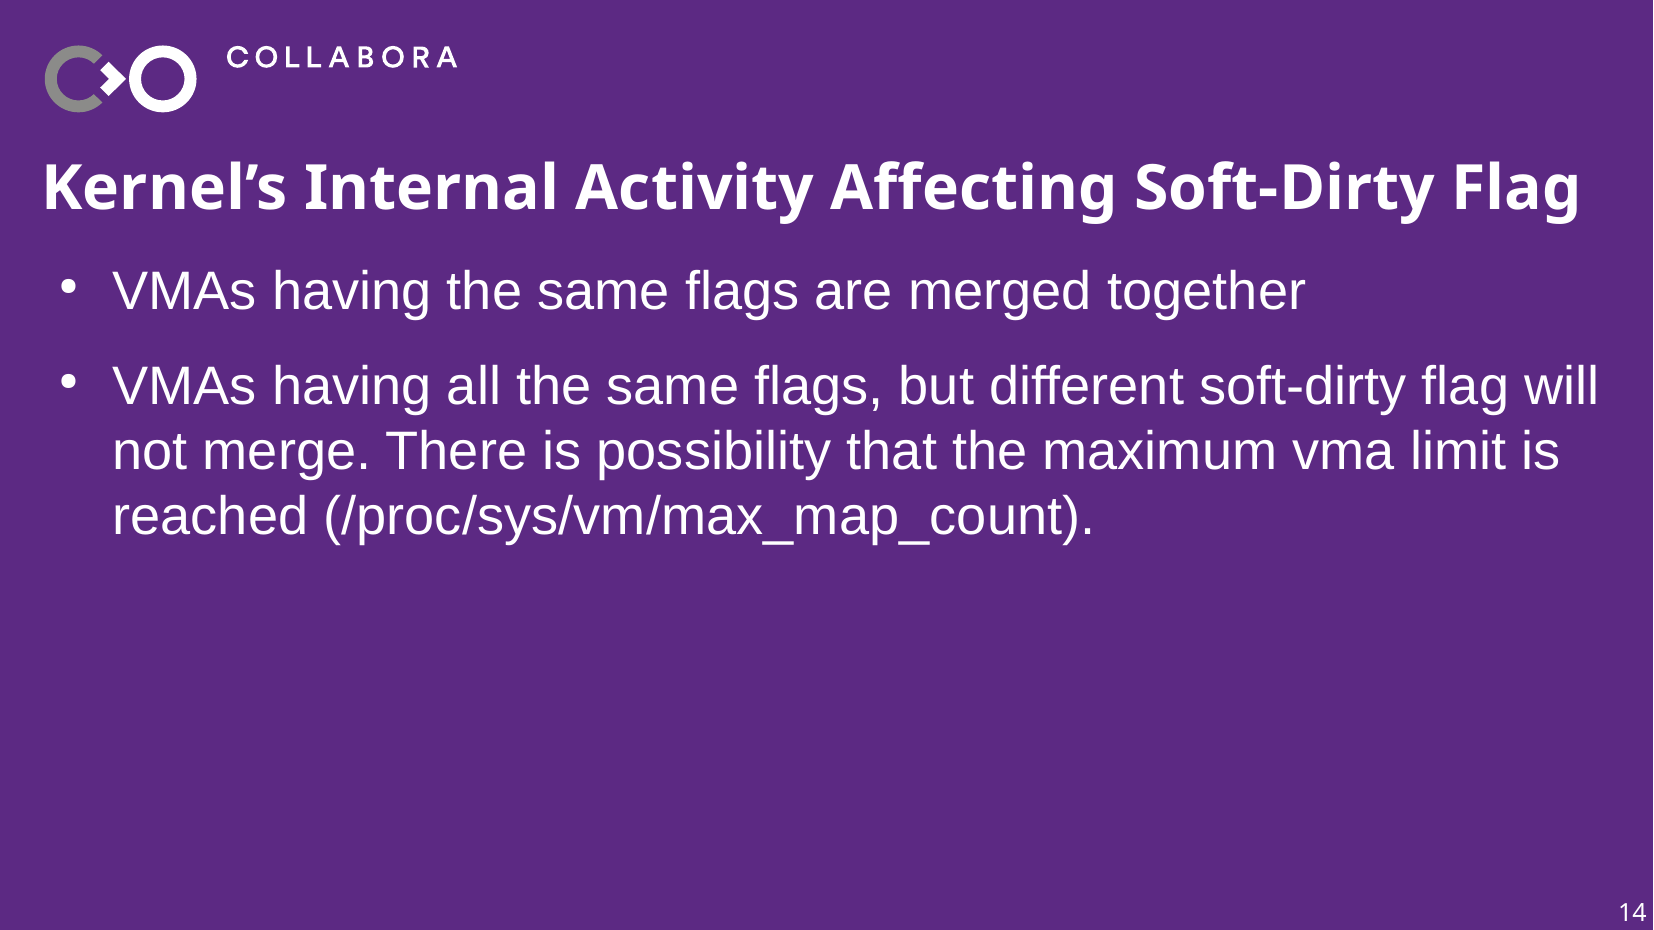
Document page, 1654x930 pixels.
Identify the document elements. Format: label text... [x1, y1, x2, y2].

title Kernel’s Internal Activity Affecting Soft-Dirty Flag [41, 146, 1614, 255]
list VMAs having the same flags are merged together VMAs having all the same flags, but different soft-dirty flag will not merge. There is possibility that the maximum vma limit is reached (/proc/sys/vm/max_map_count). [41, 255, 1614, 780]
